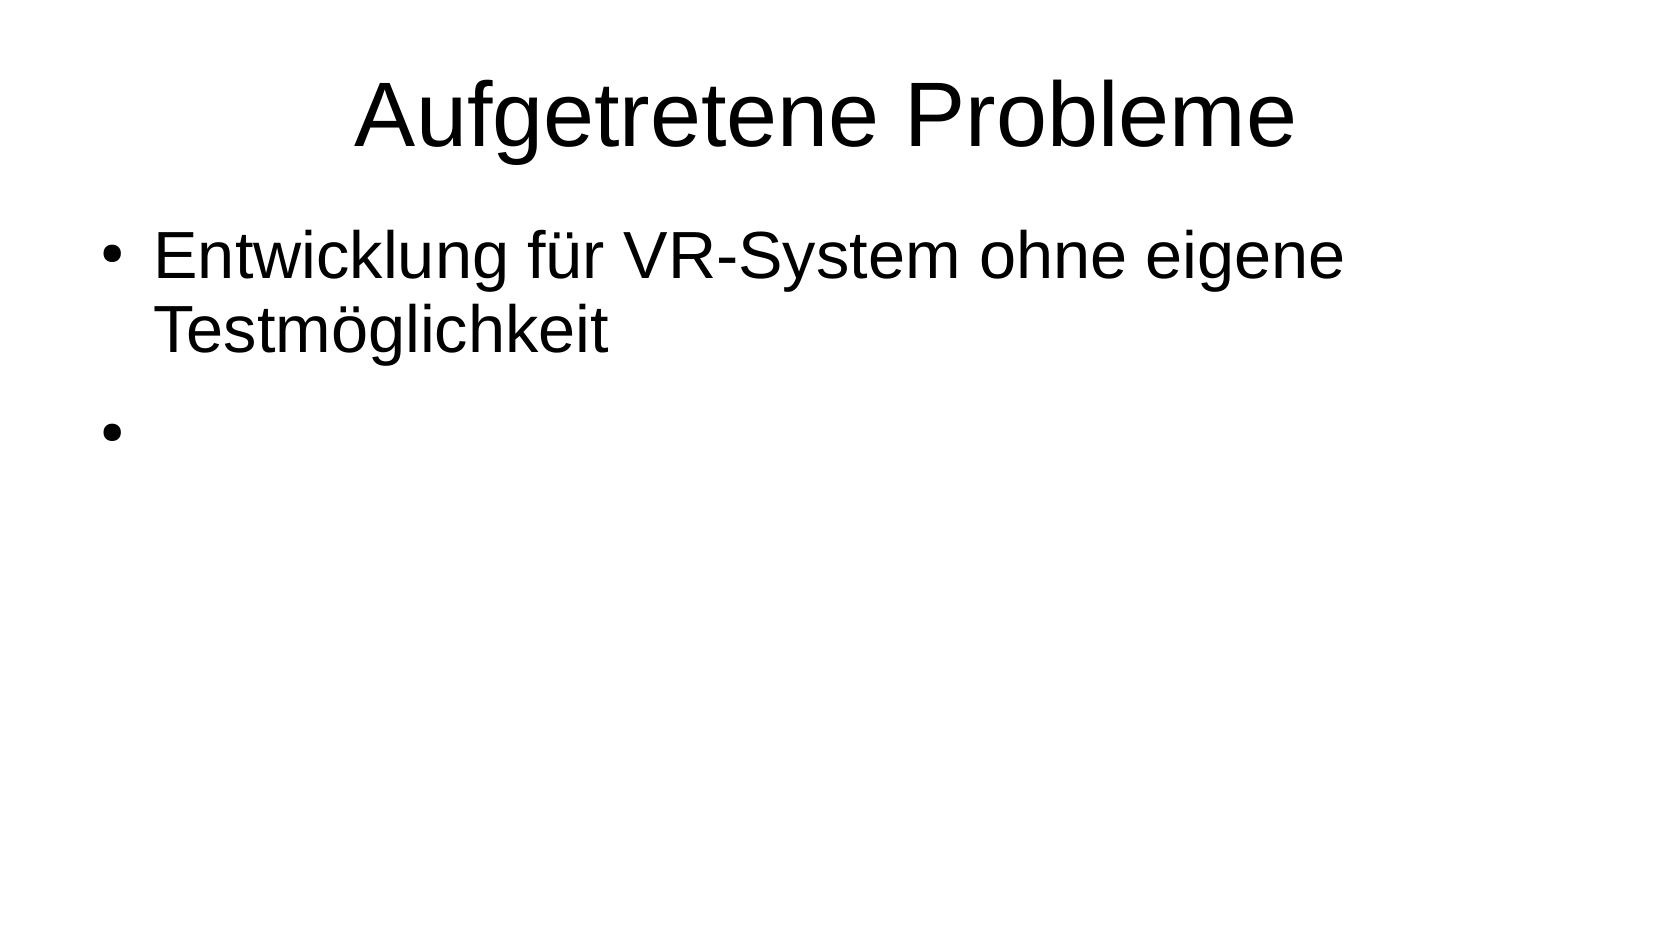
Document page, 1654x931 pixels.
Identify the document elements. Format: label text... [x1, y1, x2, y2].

title Aufgetretene Probleme [82, 37, 1571, 193]
list Entwicklung für VR-System ohne eigene Testmöglichkeit [82, 217, 1571, 758]
